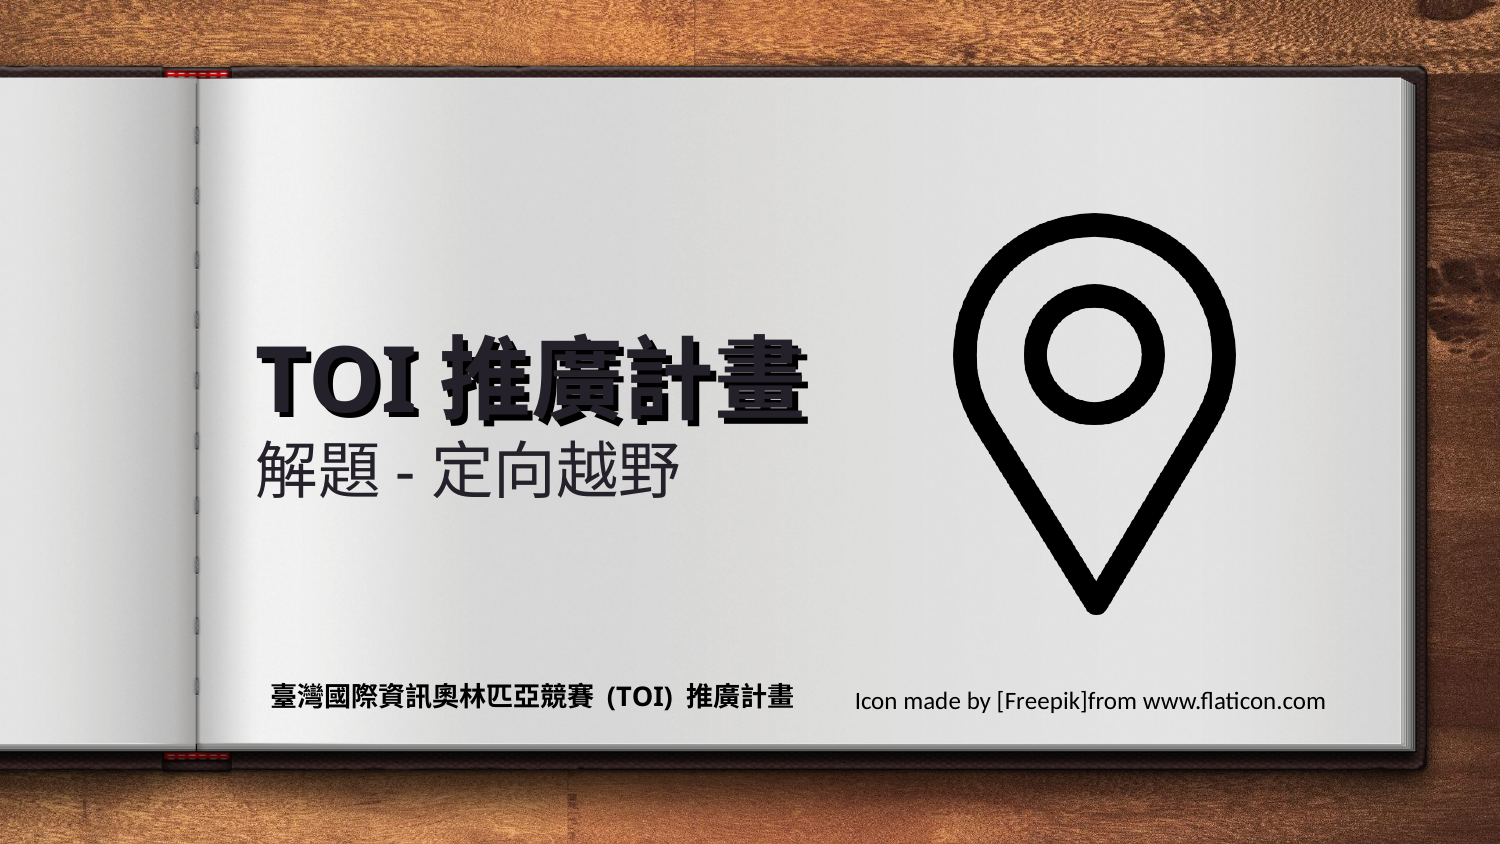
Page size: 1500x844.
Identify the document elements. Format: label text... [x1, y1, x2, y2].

title TOI推廣計畫 解題-定向越野 [240, 262, 893, 565]
picture [893, 213, 1295, 615]
text_box Icon made by [Freepik]from www.flaticon.com [840, 677, 1364, 722]
